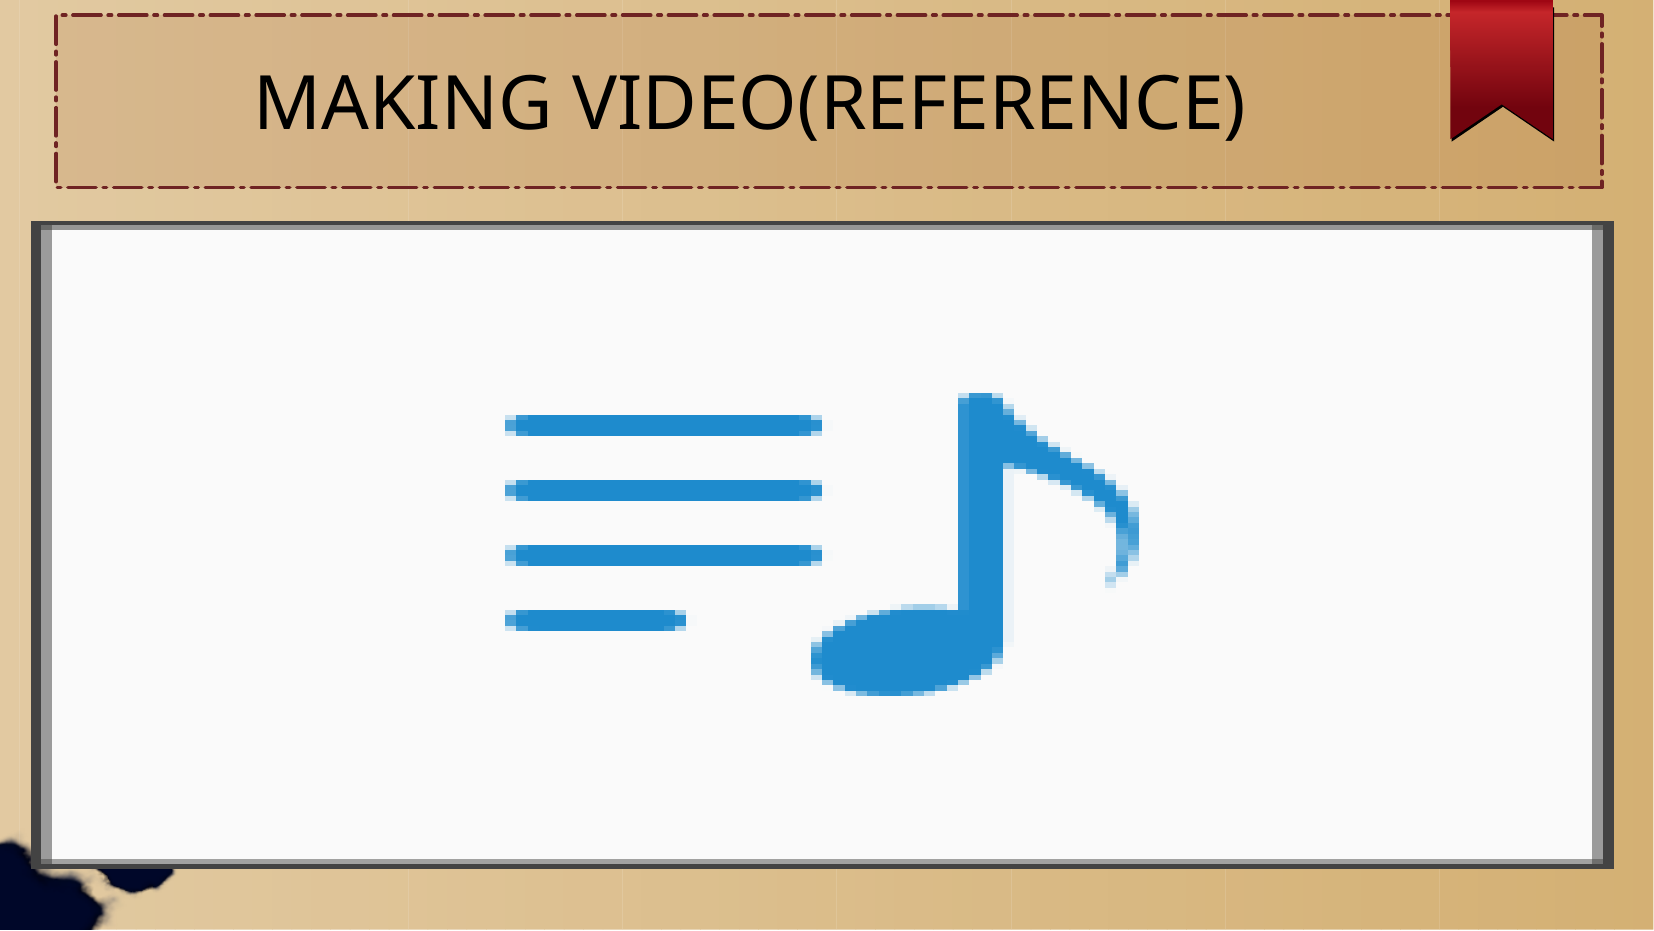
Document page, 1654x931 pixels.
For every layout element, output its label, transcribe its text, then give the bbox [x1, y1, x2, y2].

title MAKING VIDEO(REFERENCE) [59, 11, 1441, 189]
text_box [30, 220, 1616, 871]
